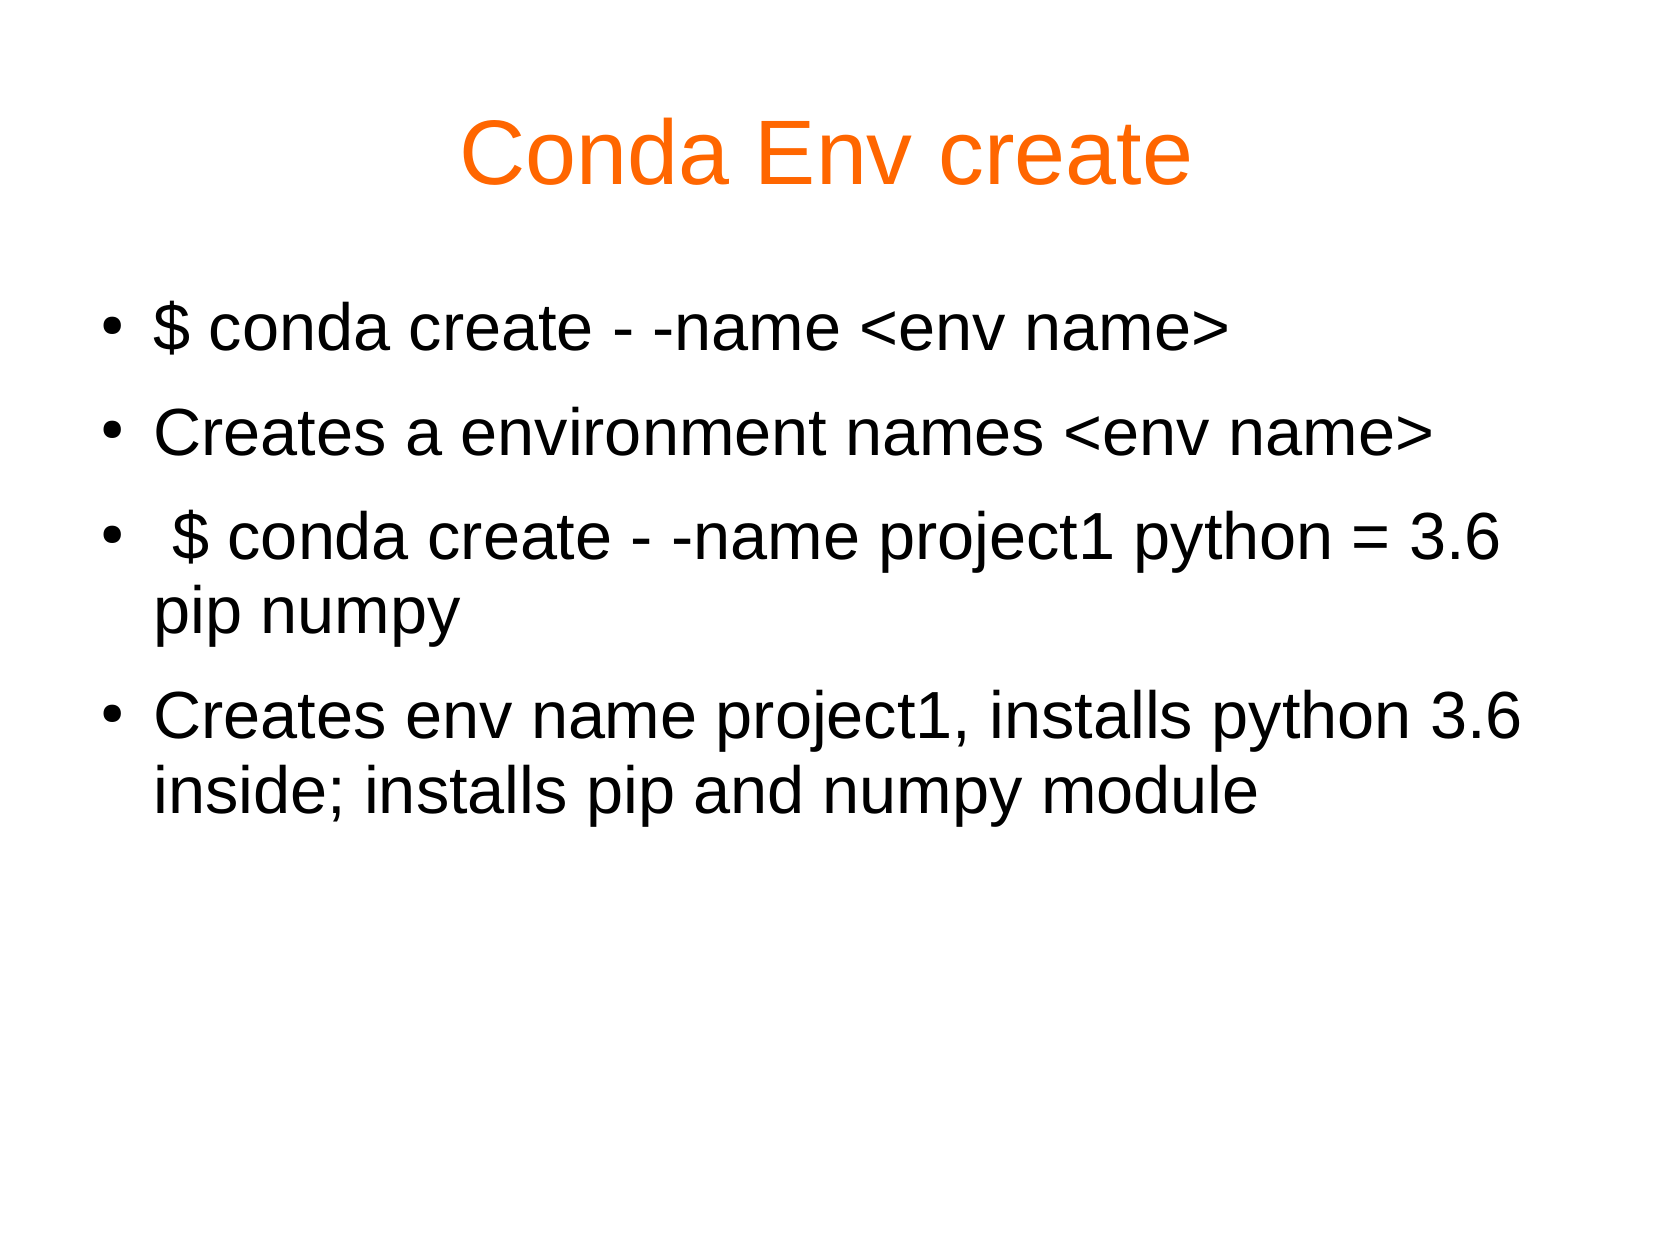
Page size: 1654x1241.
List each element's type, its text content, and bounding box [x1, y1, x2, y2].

title Conda Env create [82, 49, 1571, 257]
list $ conda create - -name <env name> Creates a environment names <env name> $ conda create - -name project1 python = 3.6 pip numpy Creates env name project1, installs python 3.6 inside; installs pip and numpy module [82, 290, 1571, 1010]
